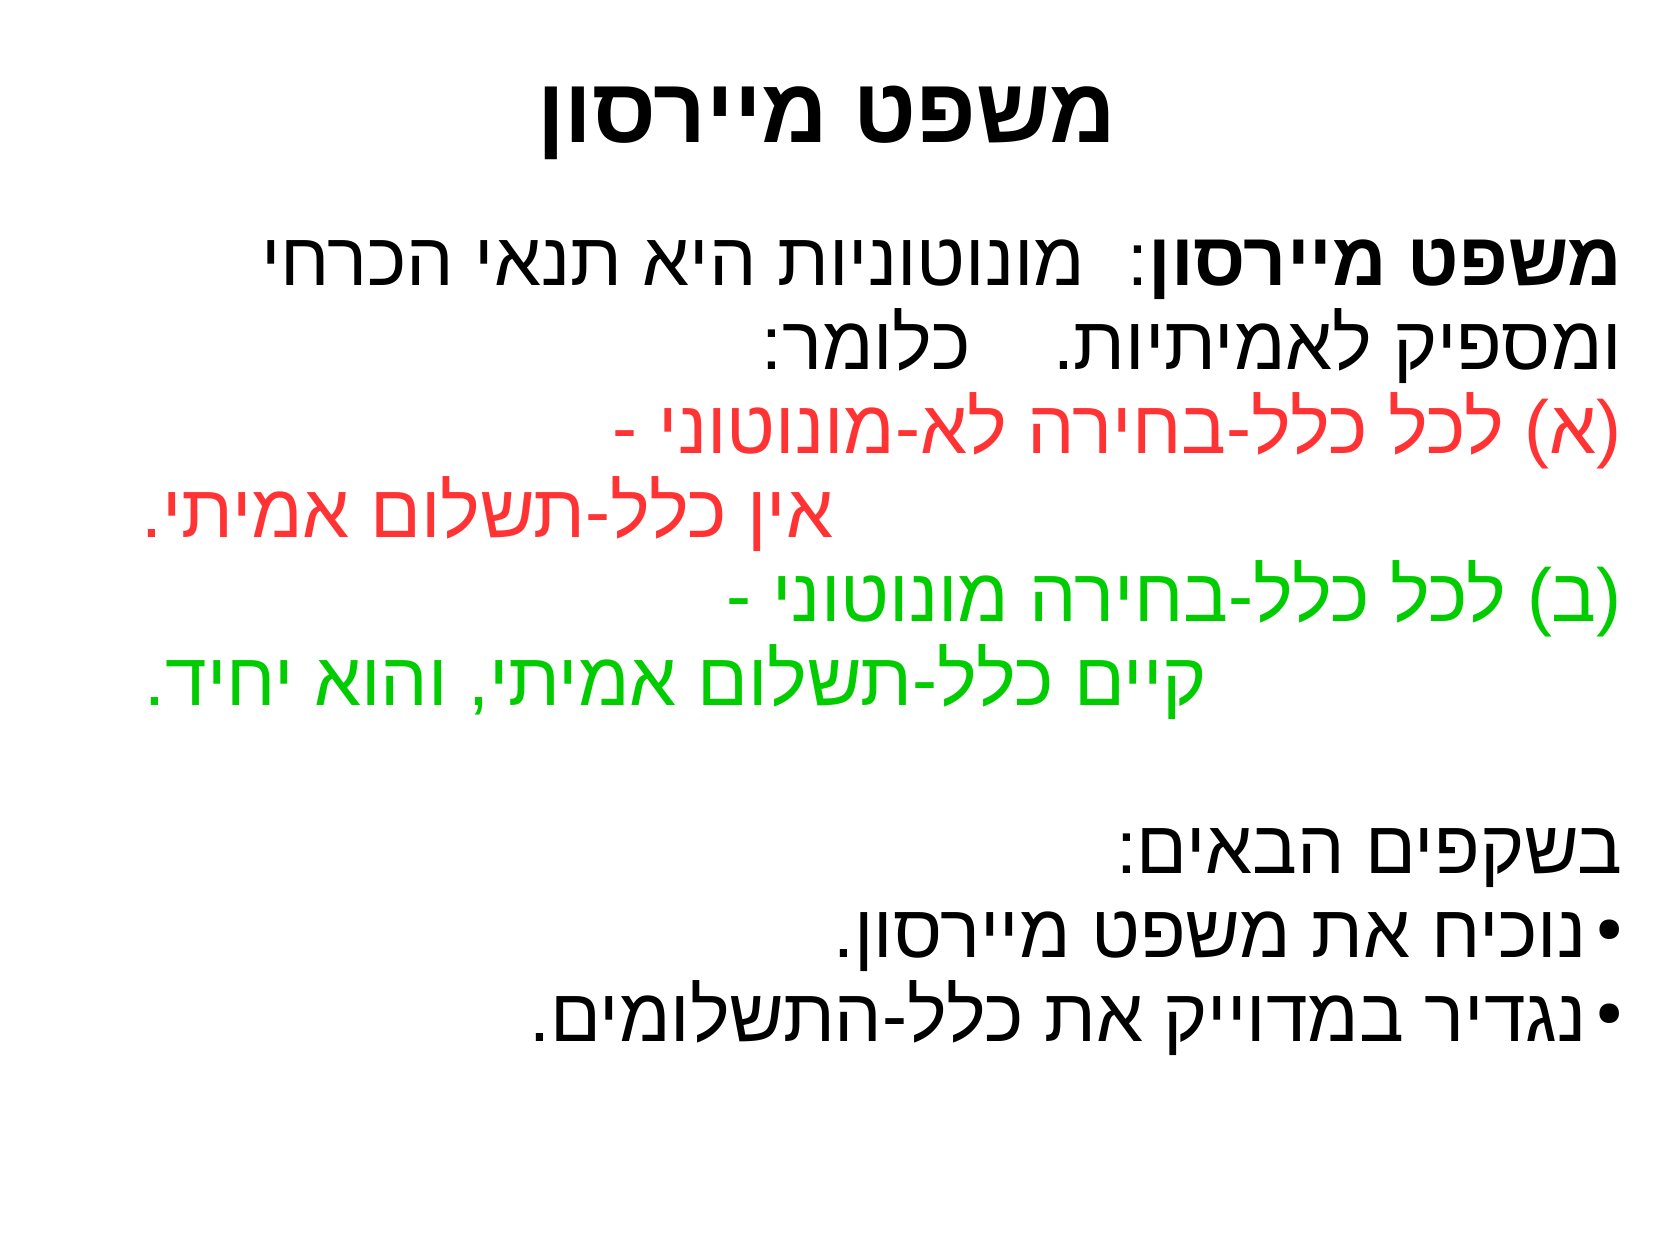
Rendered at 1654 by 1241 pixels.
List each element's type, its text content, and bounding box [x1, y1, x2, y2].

text_box משפט מיירסון: מונוטוניות היא תנאי הכרחי ומספיק לאמיתיות. כלומר: (א) לכל כלל-בחירה לא-מונוטוני - אין כלל-תשלום אמיתי. (ב) לכל כלל-בחירה מונוטוני - קיים כלל-תשלום אמיתי, והוא יחיד. בשקפים הבאים: נוכיח את משפט מיירסון. נגדיר במדוייק את כלל-התשלומים. [17, 210, 1638, 1066]
title משפט מיירסון [0, 0, 1654, 225]
